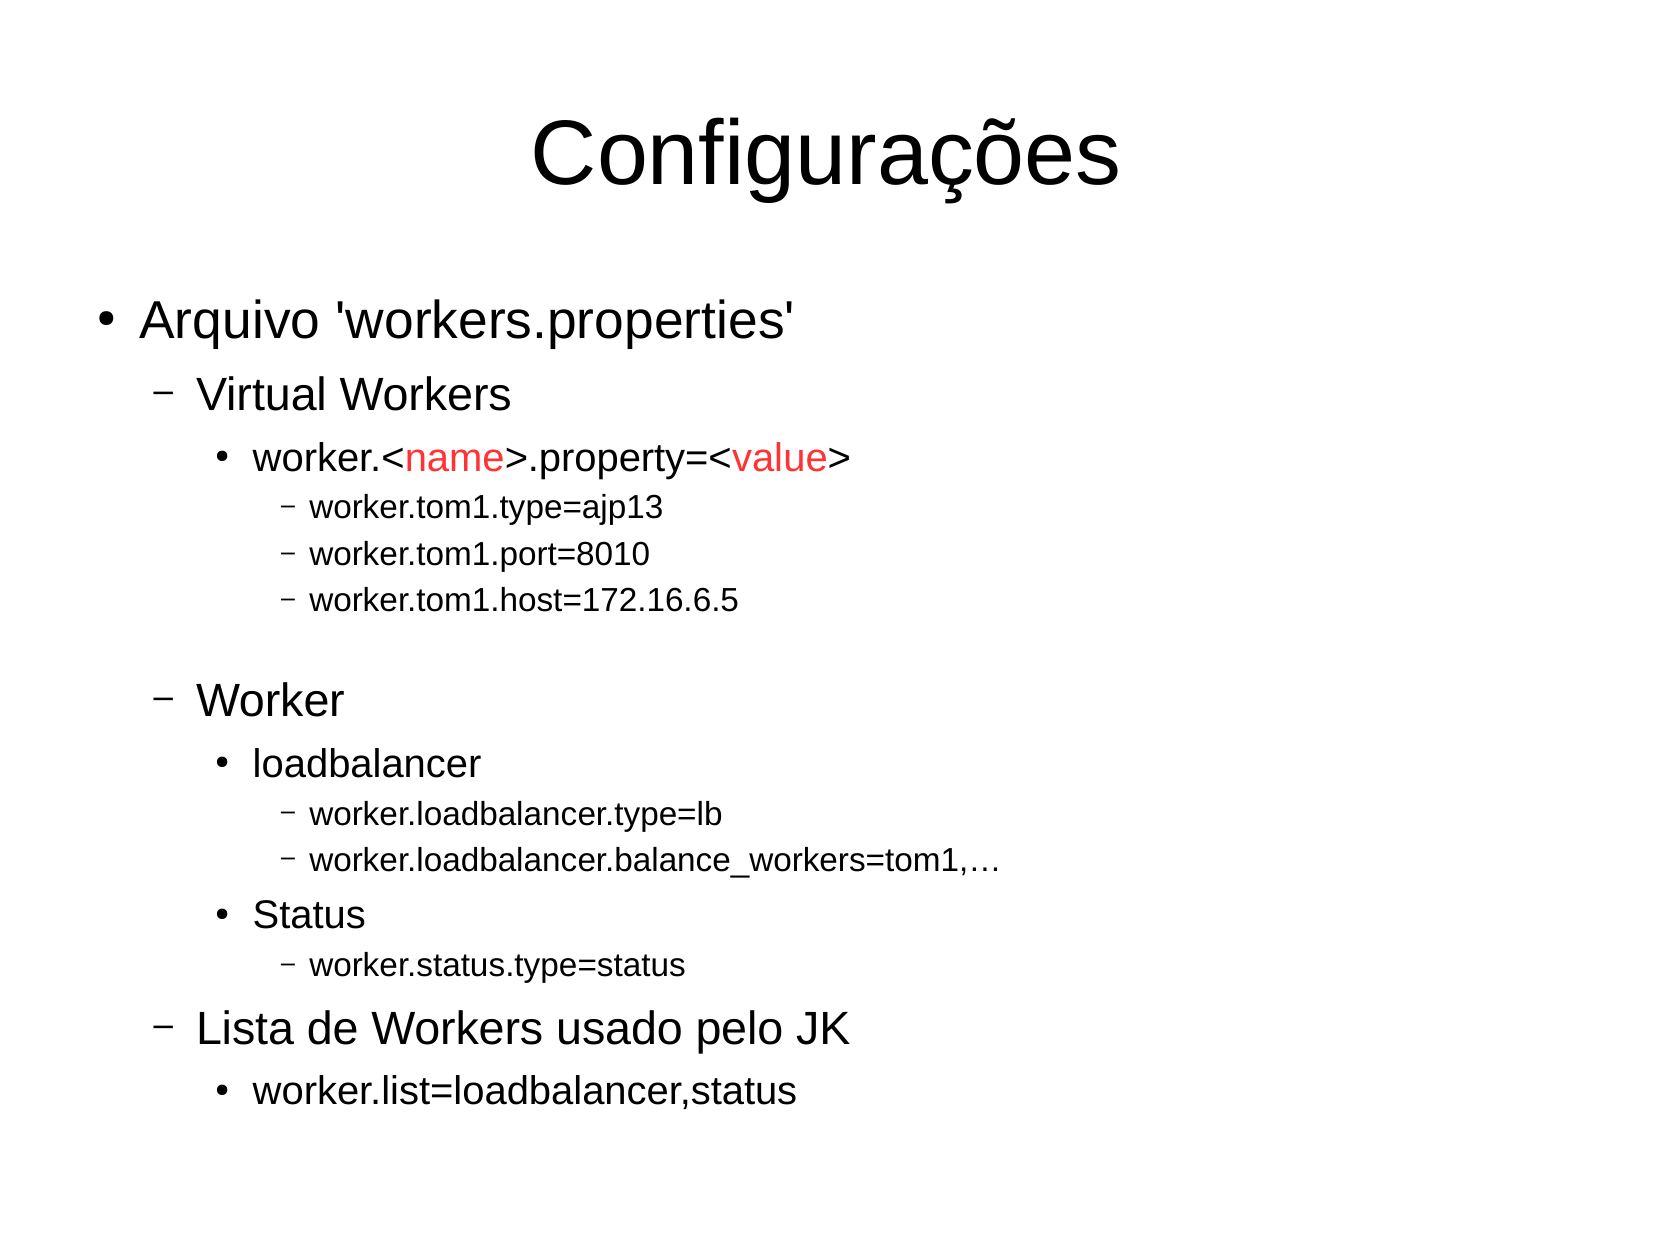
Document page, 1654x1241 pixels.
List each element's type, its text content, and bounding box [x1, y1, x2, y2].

title Configurações [82, 49, 1571, 257]
list Arquivo 'workers.properties' Virtual Workers worker.<name>.property=<value> worker.tom1.type=ajp13 worker.tom1.port=8010 worker.tom1.host=172.16.6.5 Worker loadbalancer worker.loadbalancer.type=lb worker.loadbalancer.balance_workers=tom1,… Status worker.status.type=status Lista de Workers usado pelo JK worker.list=loadbalancer,status [82, 290, 1571, 1123]
